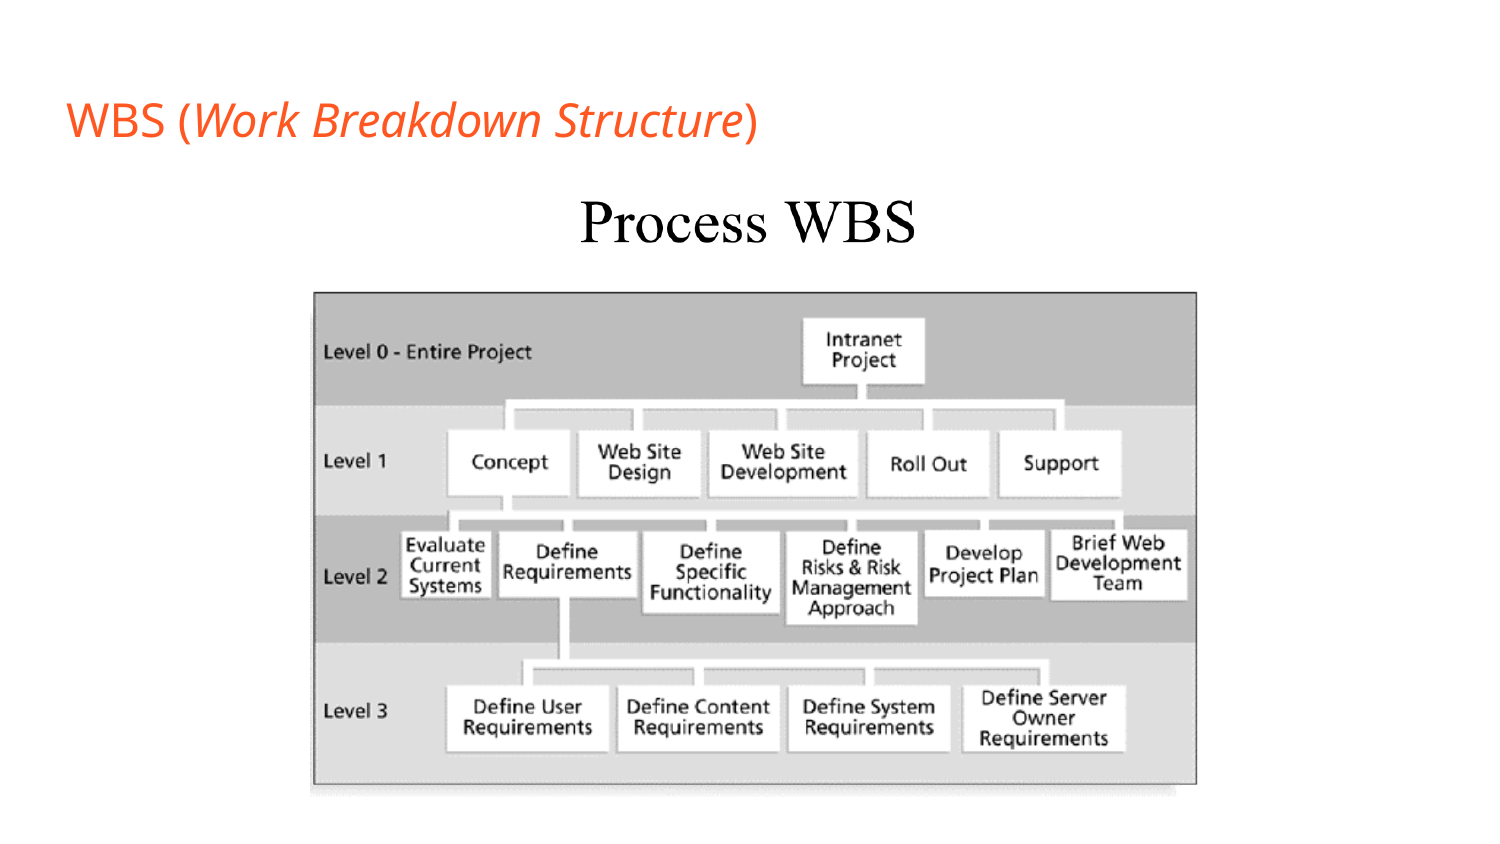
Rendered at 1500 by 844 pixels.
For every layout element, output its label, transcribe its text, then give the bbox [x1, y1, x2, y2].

title WBS (Work Breakdown Structure) [51, 72, 1449, 167]
picture [292, 178, 1208, 806]
